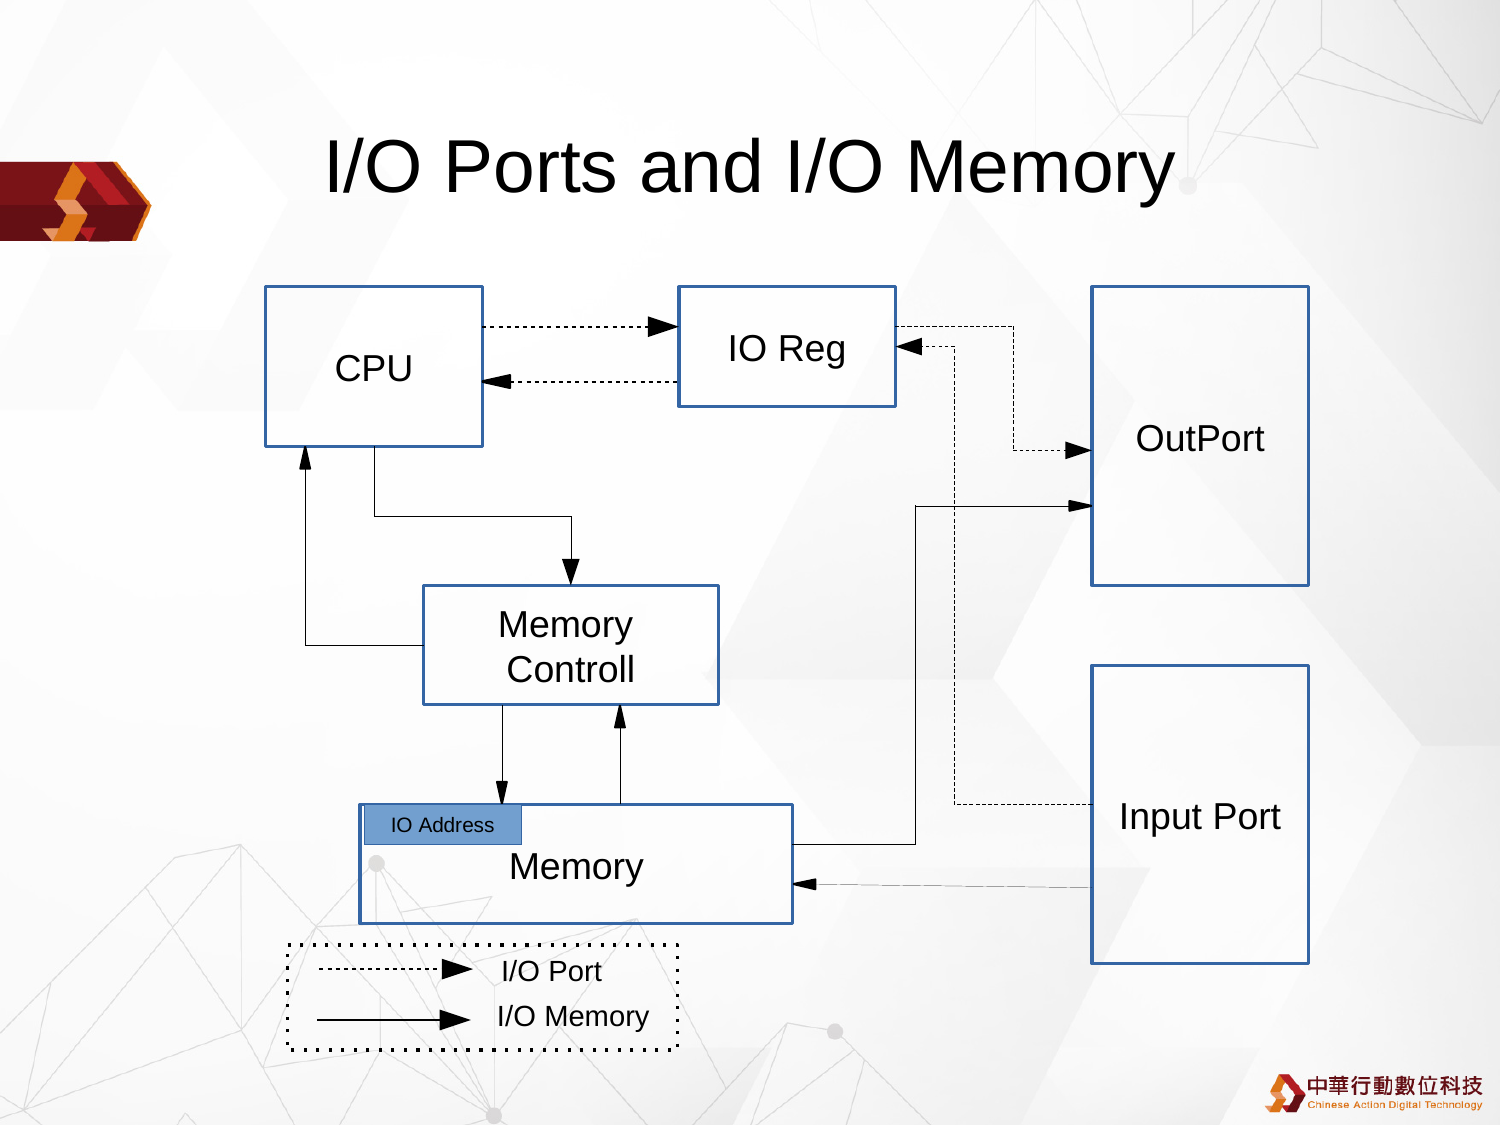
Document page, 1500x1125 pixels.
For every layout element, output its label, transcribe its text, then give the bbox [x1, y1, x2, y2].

text_box I/O Port [486, 945, 663, 990]
text_box CPU [265, 286, 483, 447]
text_box I/O Memory [482, 990, 723, 1051]
text_box Memory Controll [423, 585, 719, 705]
text_box Input Port [1092, 665, 1309, 964]
text_box Memory [360, 804, 793, 924]
picture [0, 0, 1500, 1125]
text_box IO Address [364, 804, 522, 845]
text_box OutPort [1092, 286, 1309, 586]
text_box IO Reg [678, 286, 896, 407]
title I/O Ports and I/O Memory [107, 89, 1367, 243]
